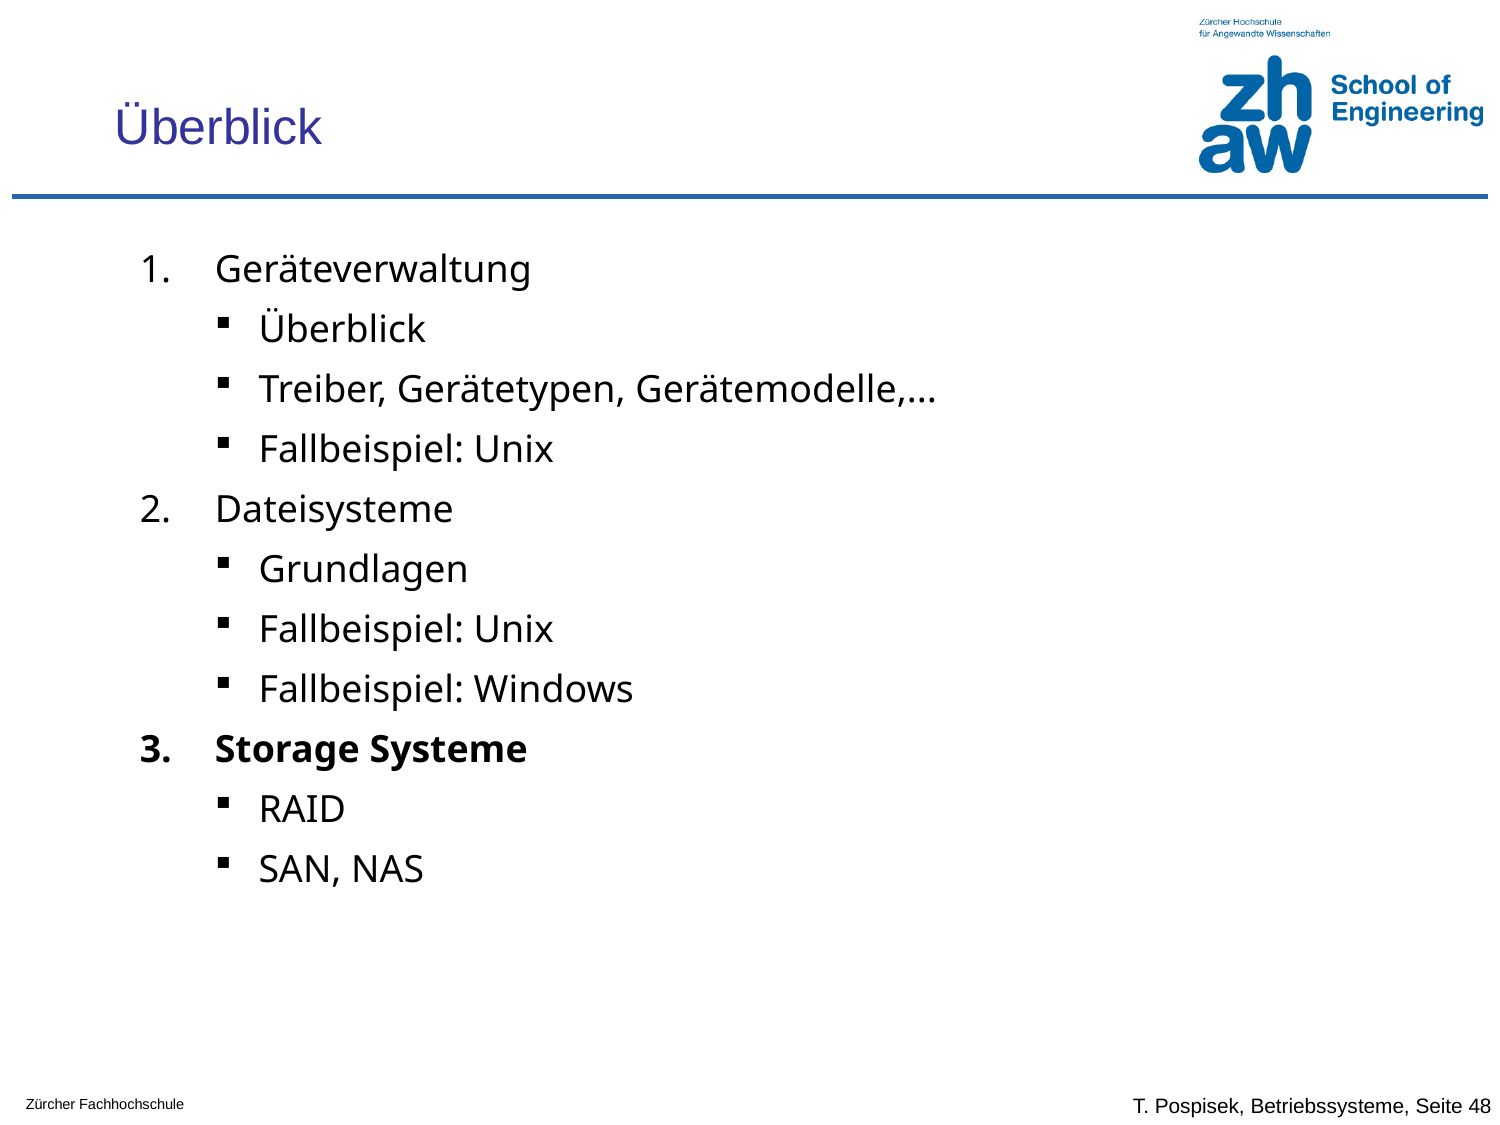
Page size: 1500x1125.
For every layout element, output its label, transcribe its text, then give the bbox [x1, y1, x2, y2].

text_box Geräteverwaltung Überblick Treiber, Gerätetypen, Gerätemodelle,... Fallbeispiel: Unix Dateisysteme Grundlagen Fallbeispiel: Unix Fallbeispiel: Windows Storage Systeme RAID SAN, NAS [124, 237, 1338, 863]
title Überblick [99, 50, 1379, 163]
picture [1199, 19, 1483, 173]
